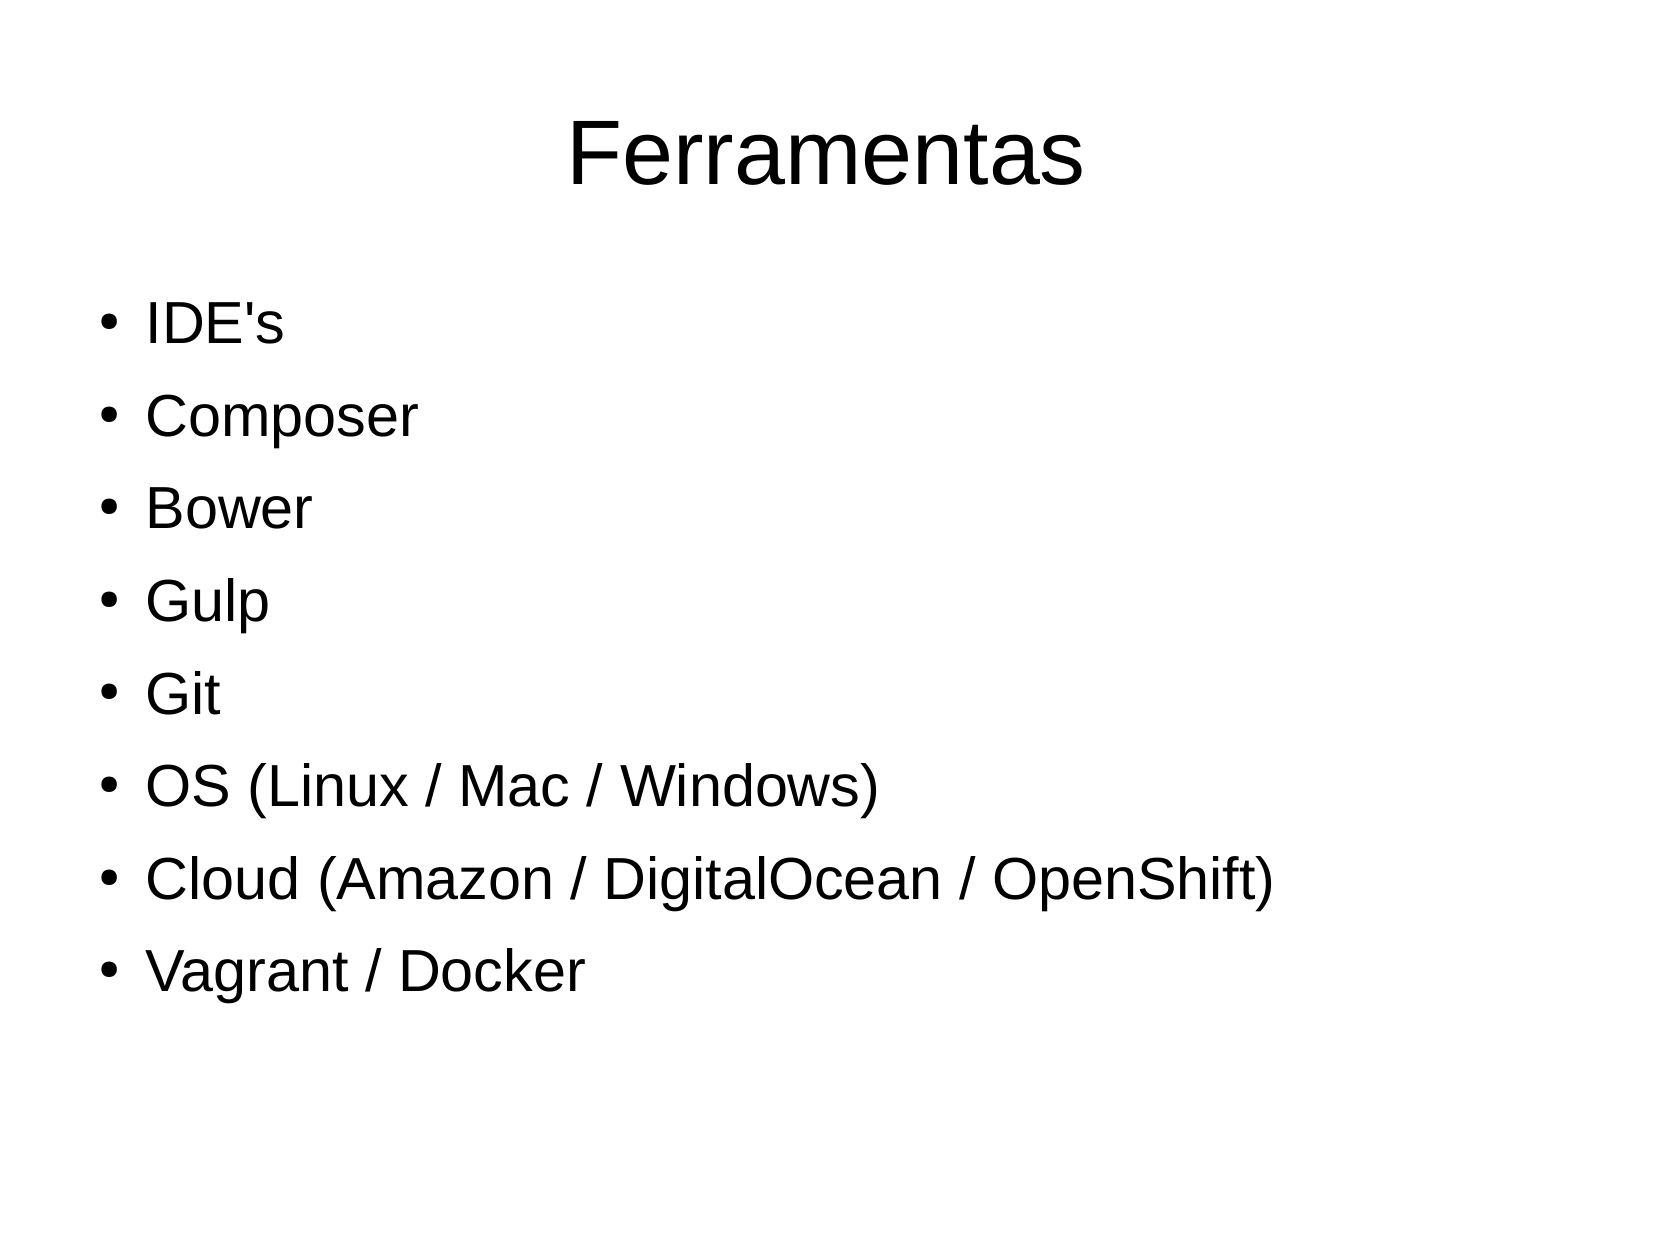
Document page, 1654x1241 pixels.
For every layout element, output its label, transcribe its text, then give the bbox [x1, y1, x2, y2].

title Ferramentas [82, 49, 1571, 257]
list IDE's Composer Bower Gulp Git OS (Linux / Mac / Windows) Cloud (Amazon / DigitalOcean / OpenShift) Vagrant / Docker [82, 290, 1571, 1010]
